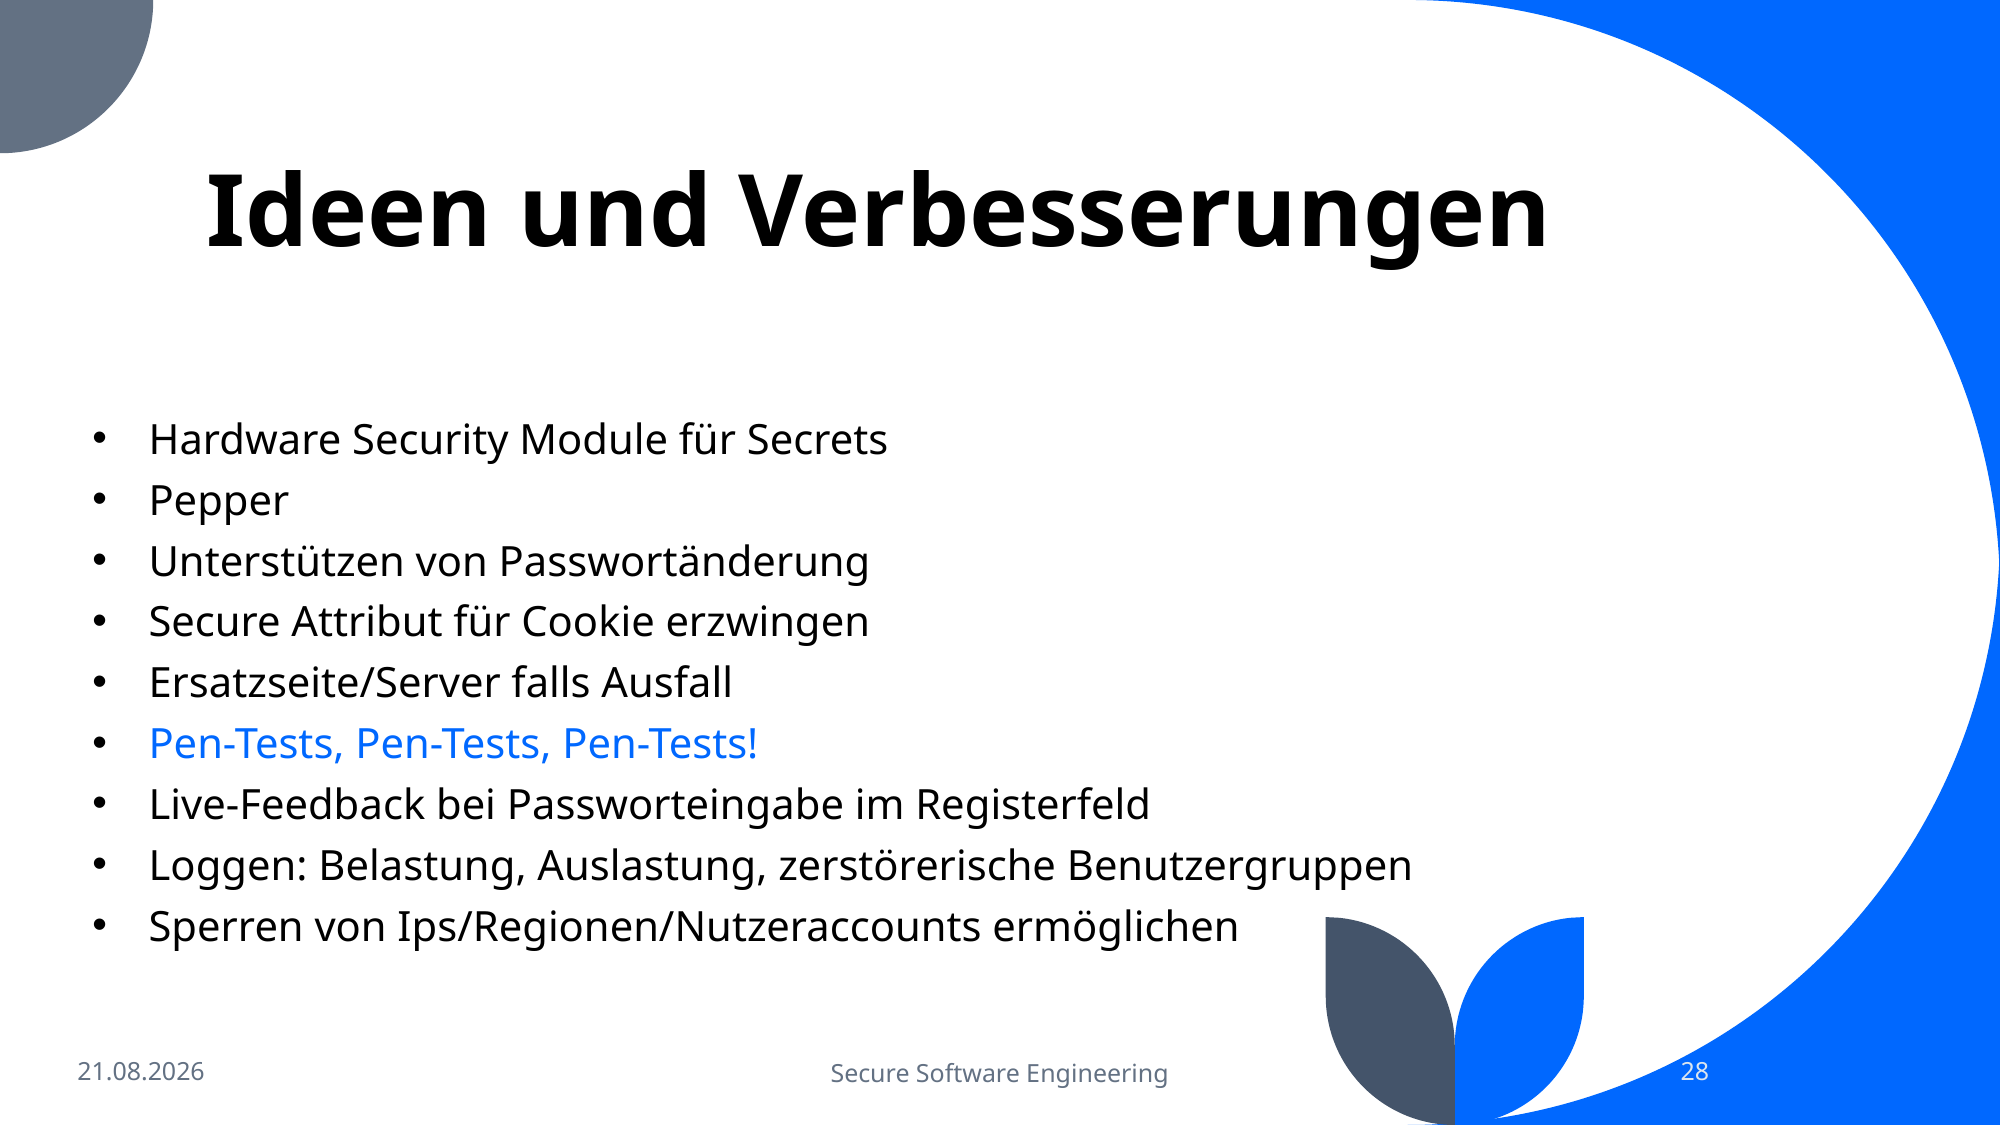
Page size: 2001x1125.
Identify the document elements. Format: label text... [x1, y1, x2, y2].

list Hardware Security Module für Secrets Pepper Unterstützen von Passwortänderung Secure Attribut für Cookie erzwingen Ersatzseite/Server falls Ausfall Pen-Tests, Pen-Tests, Pen-Tests! Live-Feedback bei Passworteingabe im Registerfeld Loggen: Belastung, Auslastung, zerstörerische Benutzergruppen Sperren von Ips/Regionen/Nutzeraccounts ermöglichen [77, 414, 1916, 978]
text_box 28 [1665, 1042, 1938, 1103]
text_box Secure Software Engineering [662, 1042, 1338, 1103]
title Ideen und Verbesserungen [191, 57, 1796, 276]
text_box 27.07.2022 [62, 1042, 513, 1103]
